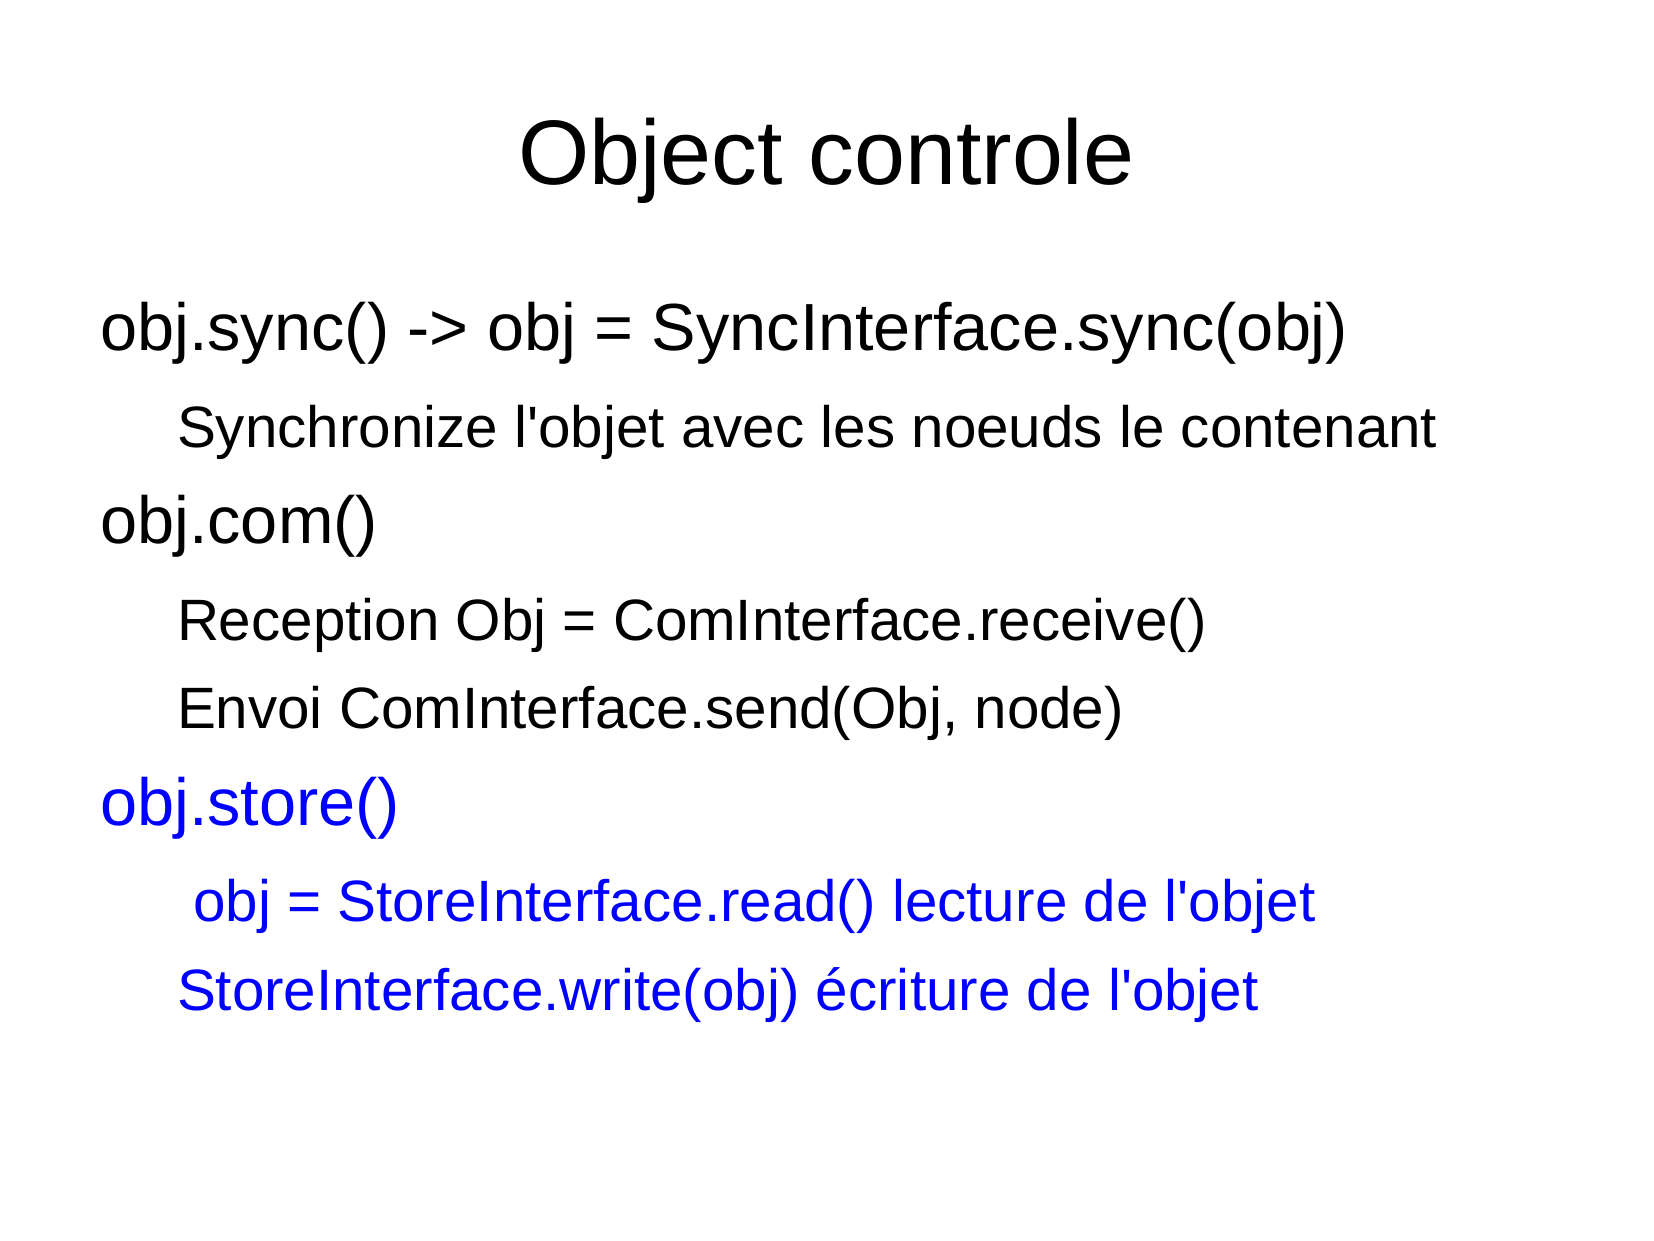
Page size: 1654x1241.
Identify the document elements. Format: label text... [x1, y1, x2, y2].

title Object controle [82, 49, 1571, 257]
list obj.sync() -> obj = SyncInterface.sync(obj) Synchronize l'objet avec les noeuds le contenant obj.com() Reception Obj = ComInterface.receive() Envoi ComInterface.send(Obj, node) obj.store() obj = StoreInterface.read() lecture de l'objet StoreInterface.write(obj) écriture de l'objet [82, 290, 1571, 1109]
